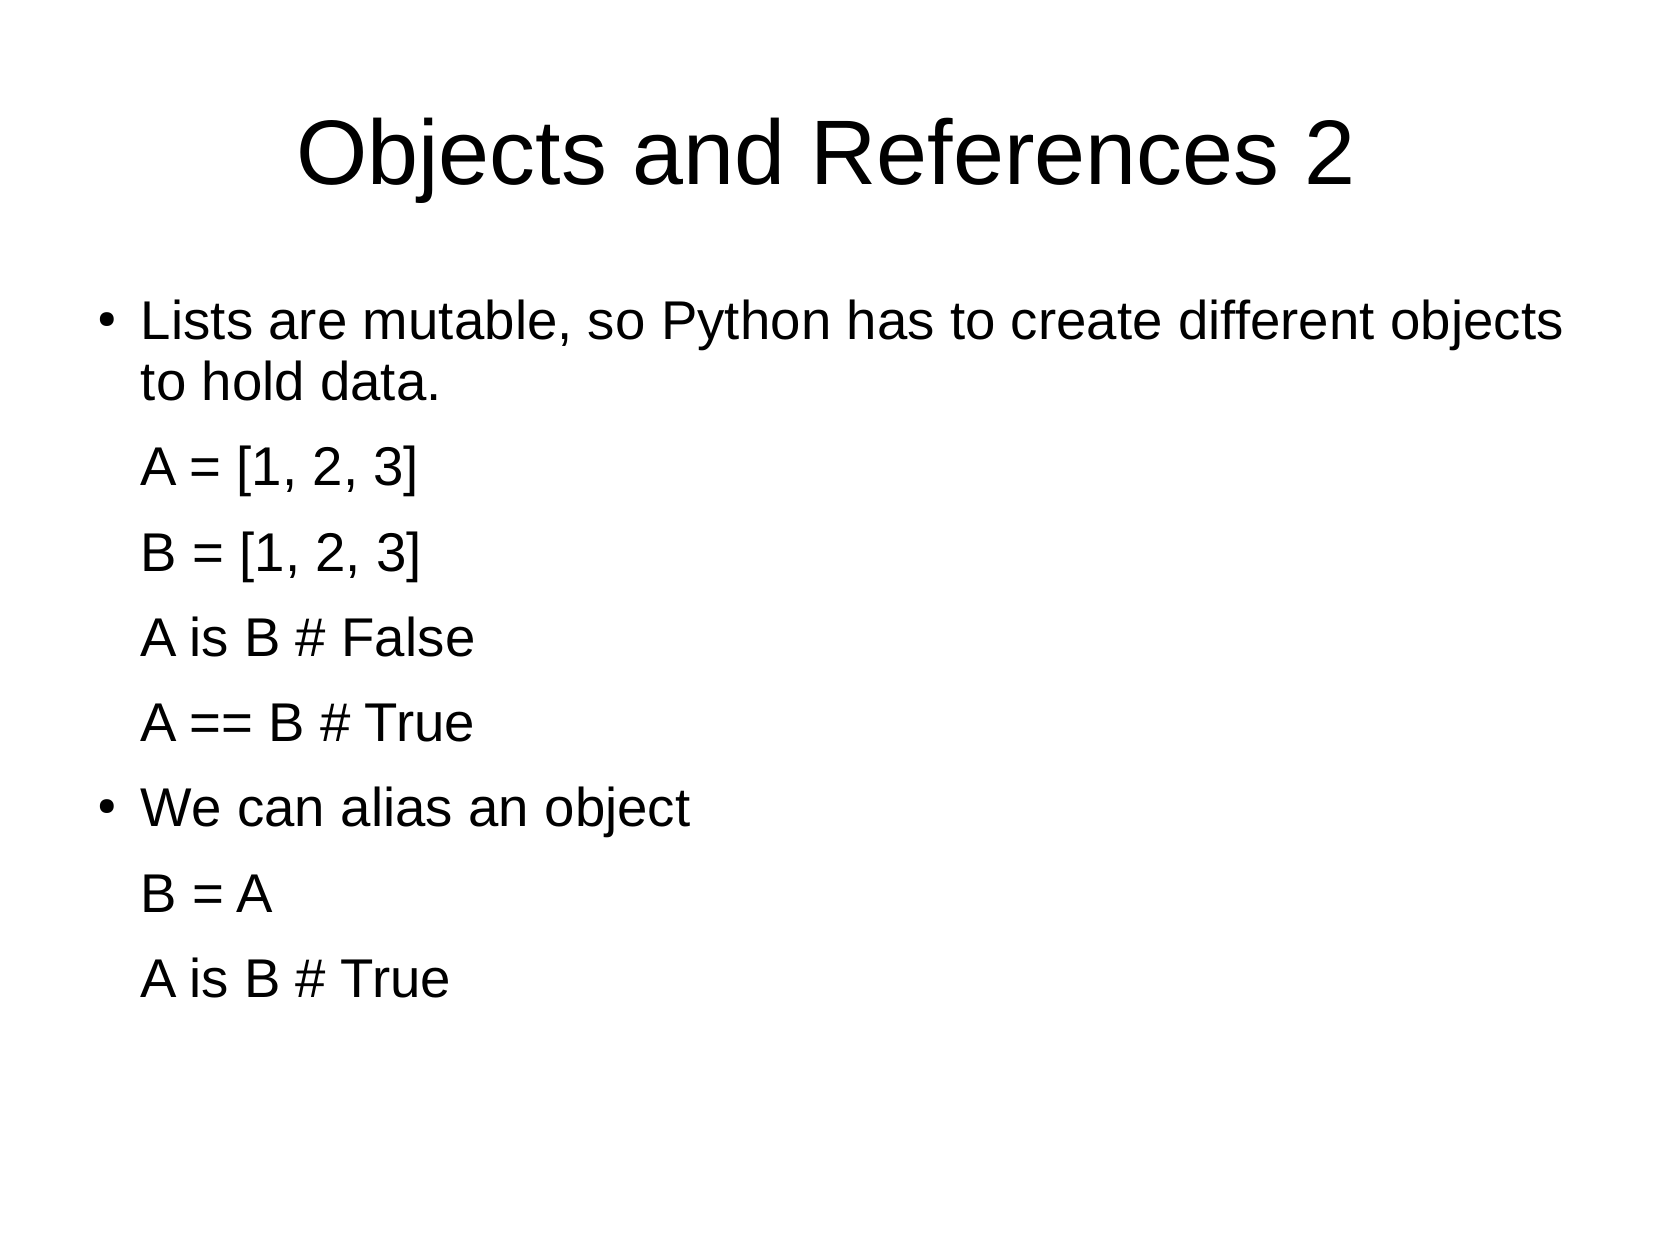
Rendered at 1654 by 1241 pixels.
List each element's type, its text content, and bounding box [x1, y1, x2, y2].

title Objects and References 2 [82, 49, 1571, 257]
list Lists are mutable, so Python has to create different objects to hold data. A = [1, 2, 3] B = [1, 2, 3] A is B # False A == B # True We can alias an object B = A A is B # True [82, 290, 1571, 1010]
